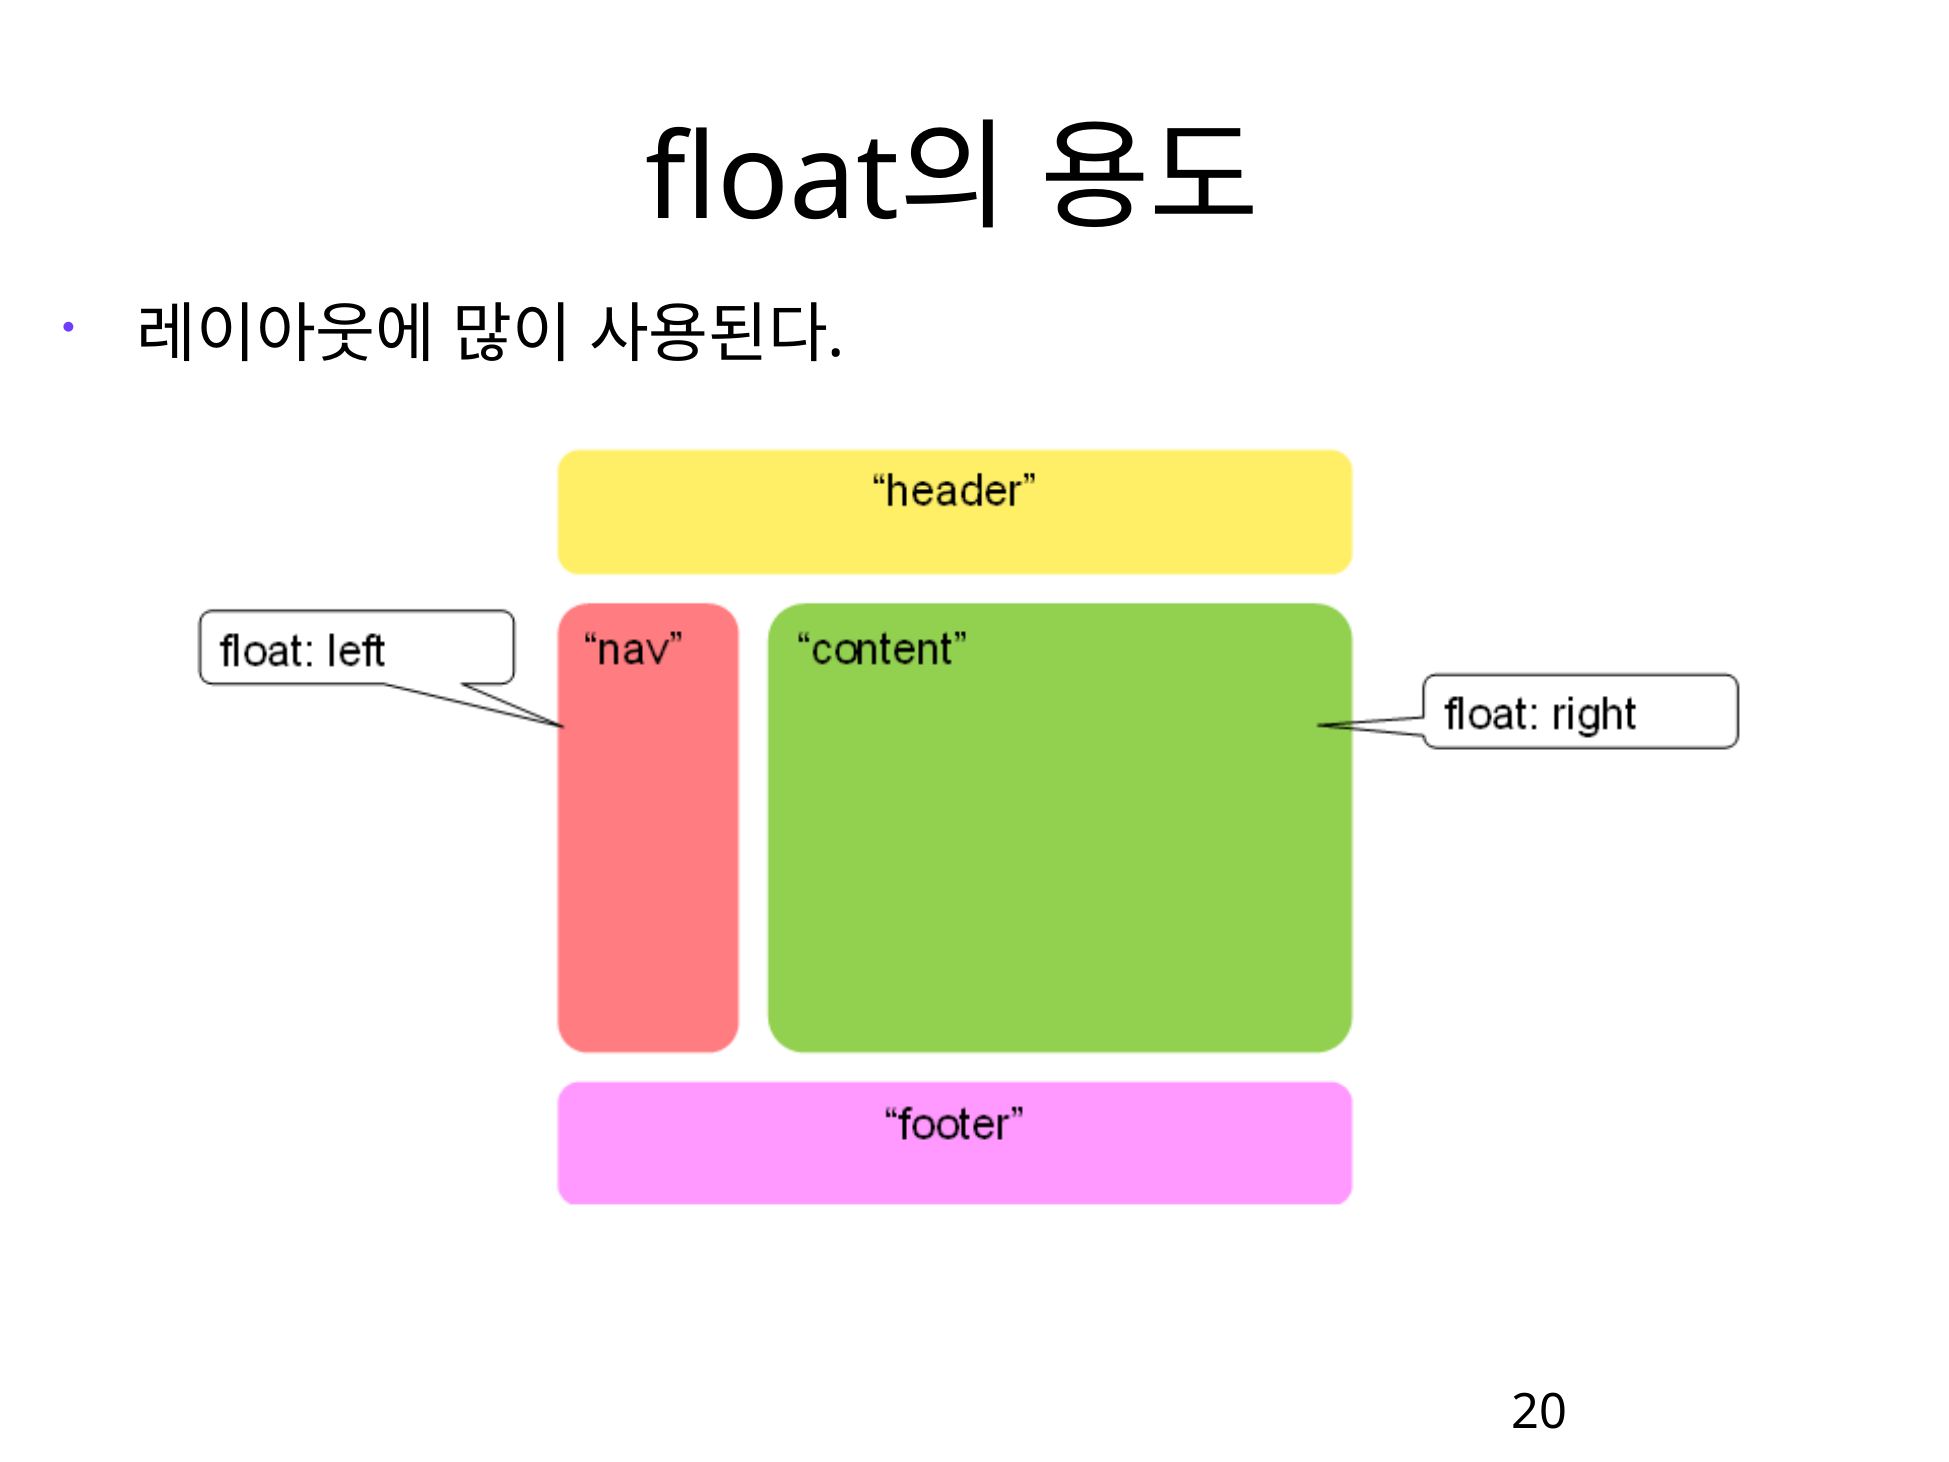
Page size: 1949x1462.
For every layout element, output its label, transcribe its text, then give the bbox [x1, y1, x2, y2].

title float의 용도 [156, 92, 1749, 255]
slide_number <숫자> [1496, 1372, 1899, 1462]
picture [188, 421, 1760, 1216]
list 레이아웃에 많이 사용된다. [48, 284, 1897, 1343]
